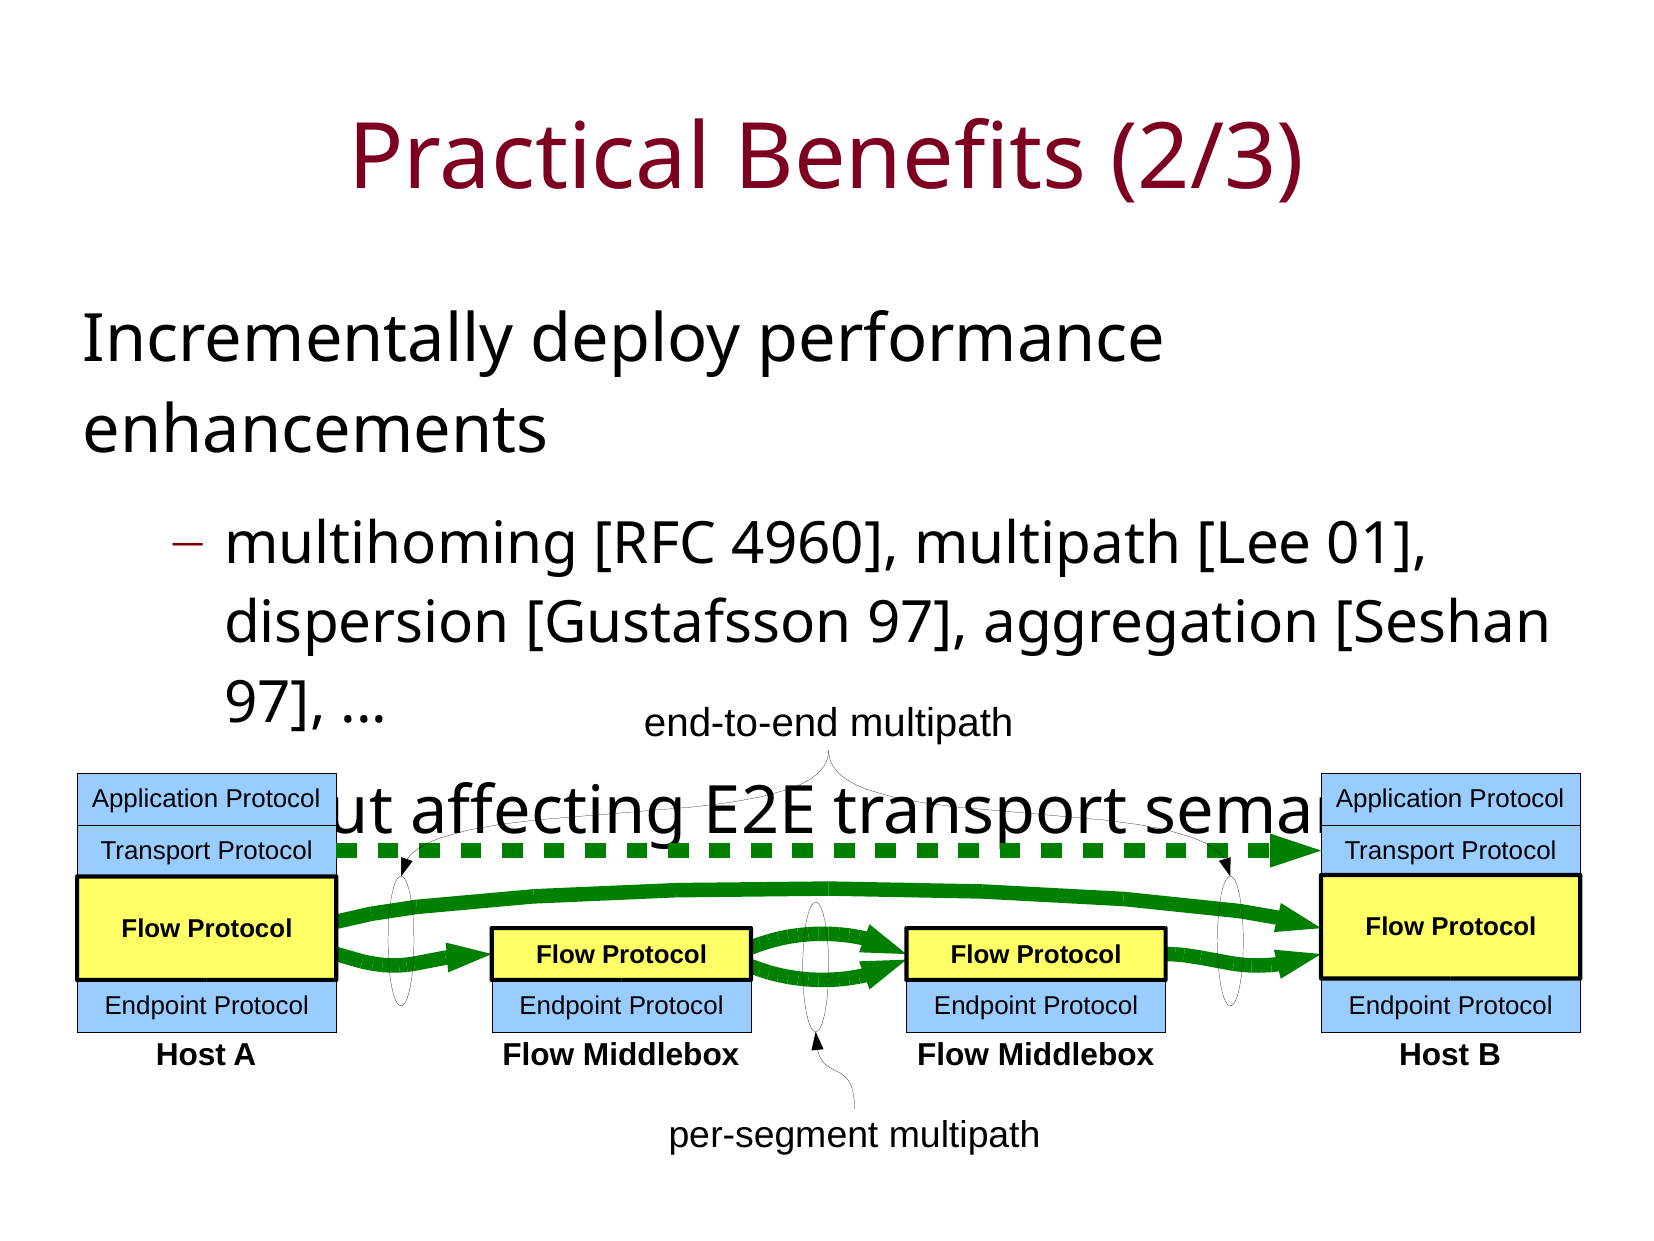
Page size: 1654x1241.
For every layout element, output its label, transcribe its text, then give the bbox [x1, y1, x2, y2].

list Incrementally deploy performance enhancements multihoming [RFC 4960], multipath [Lee 01], dispersion [Gustafsson 97], aggregation [Seshan 97], ... … without affecting E2E transport semantics! [82, 290, 1571, 631]
picture [75, 695, 1584, 1163]
title Practical Benefits (2/3) [82, 56, 1571, 250]
